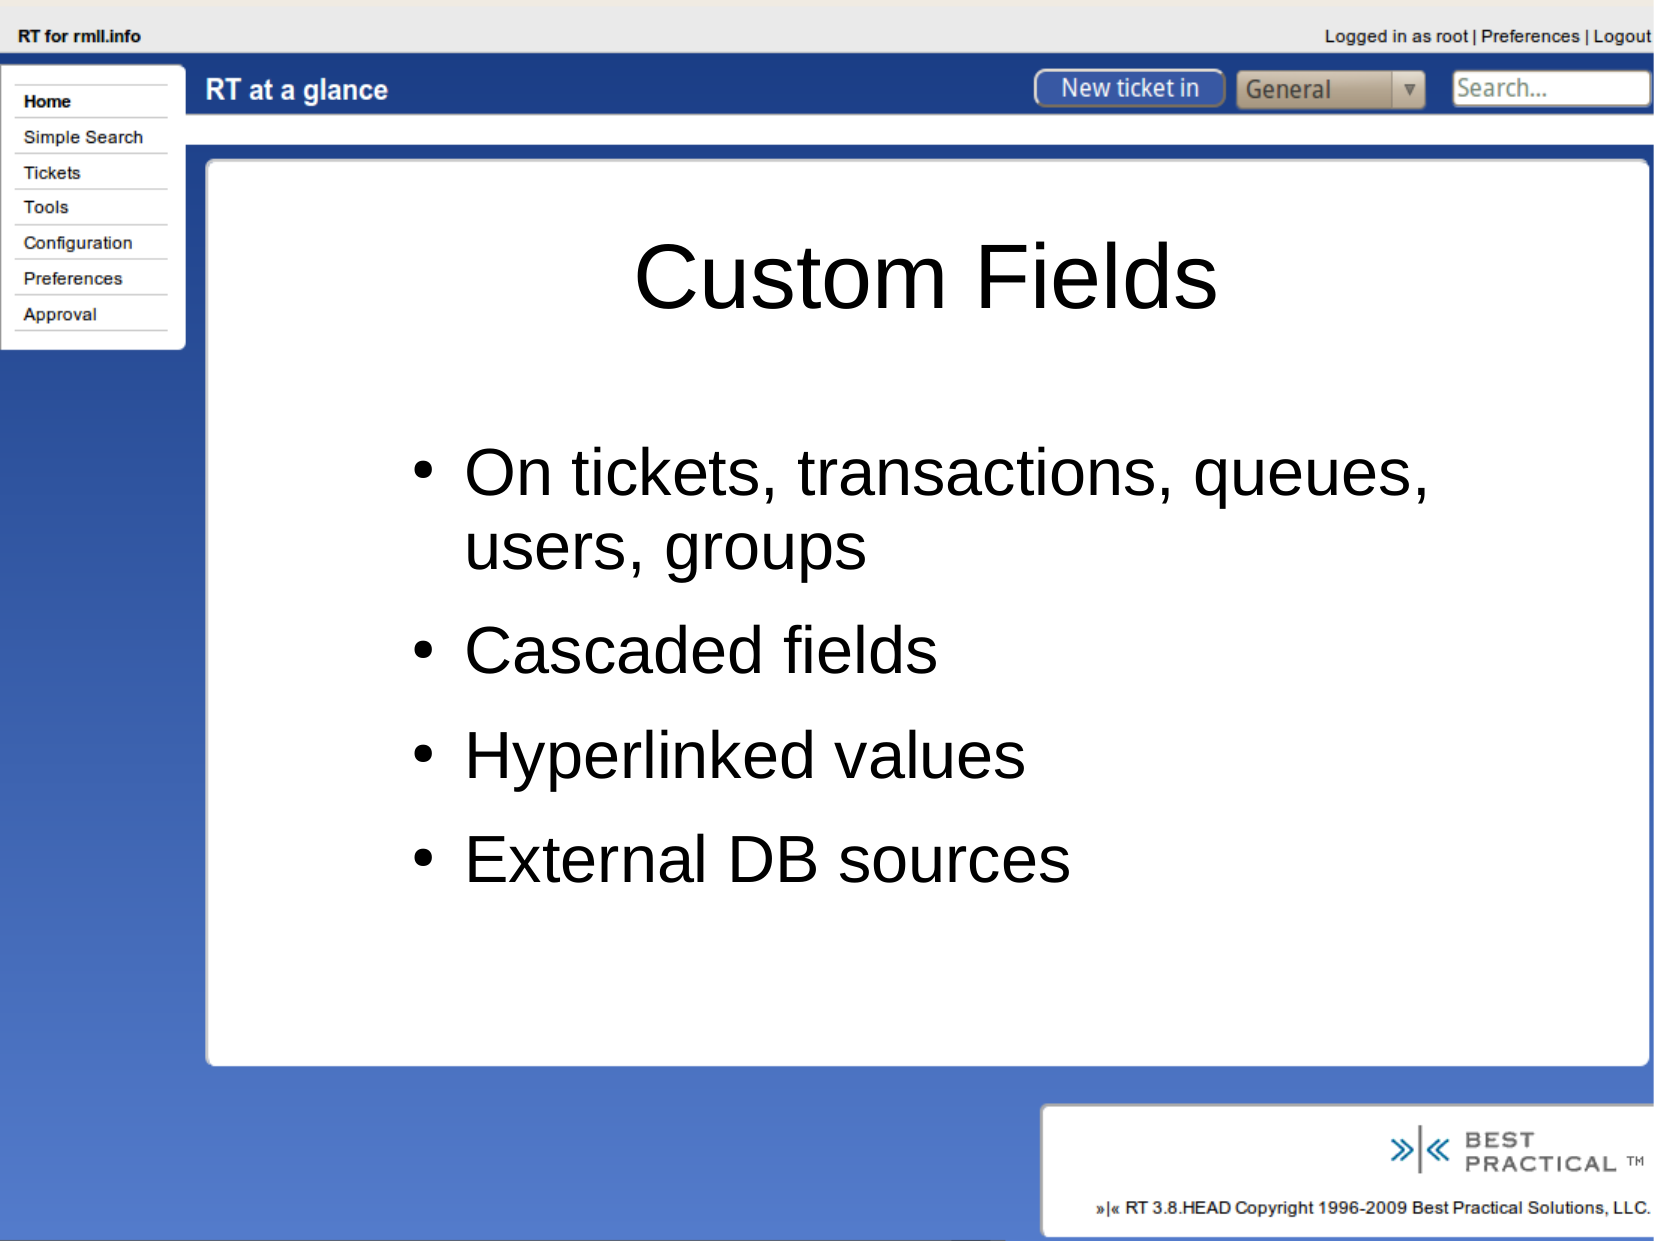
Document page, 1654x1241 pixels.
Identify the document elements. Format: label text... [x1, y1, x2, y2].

picture [468, 0, 1654, 1241]
list On tickets, transactions, queues, users, groups Cascaded fields Hyperlinked values External DB sources [393, 434, 1472, 1122]
title Custom Fields [211, 177, 1642, 377]
